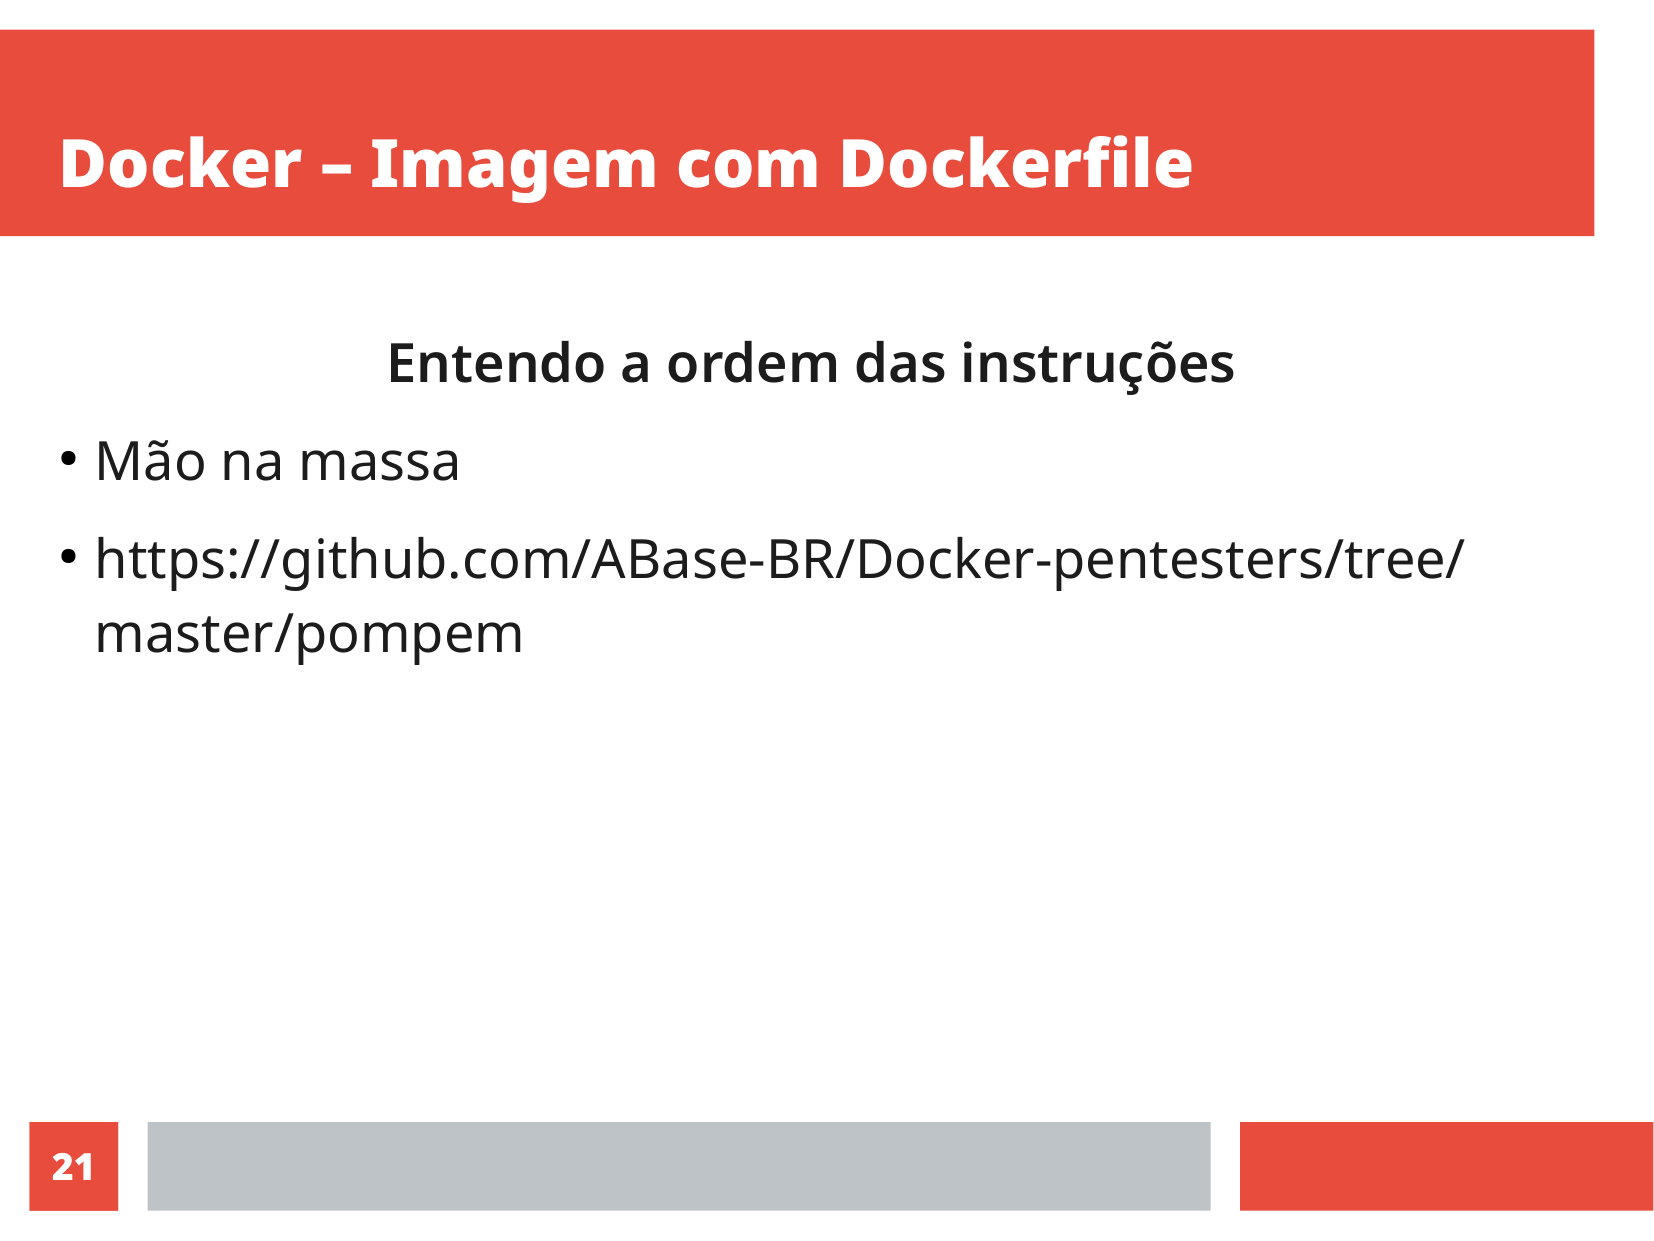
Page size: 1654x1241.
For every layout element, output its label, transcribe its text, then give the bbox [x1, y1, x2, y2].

list Entendo a ordem das instruções Mão na massa https://github.com/ABase-BR/Docker-pentesters/tree/master/pompem [59, 324, 1565, 1093]
title Docker – Imagem com Dockerfile [59, 59, 1595, 207]
